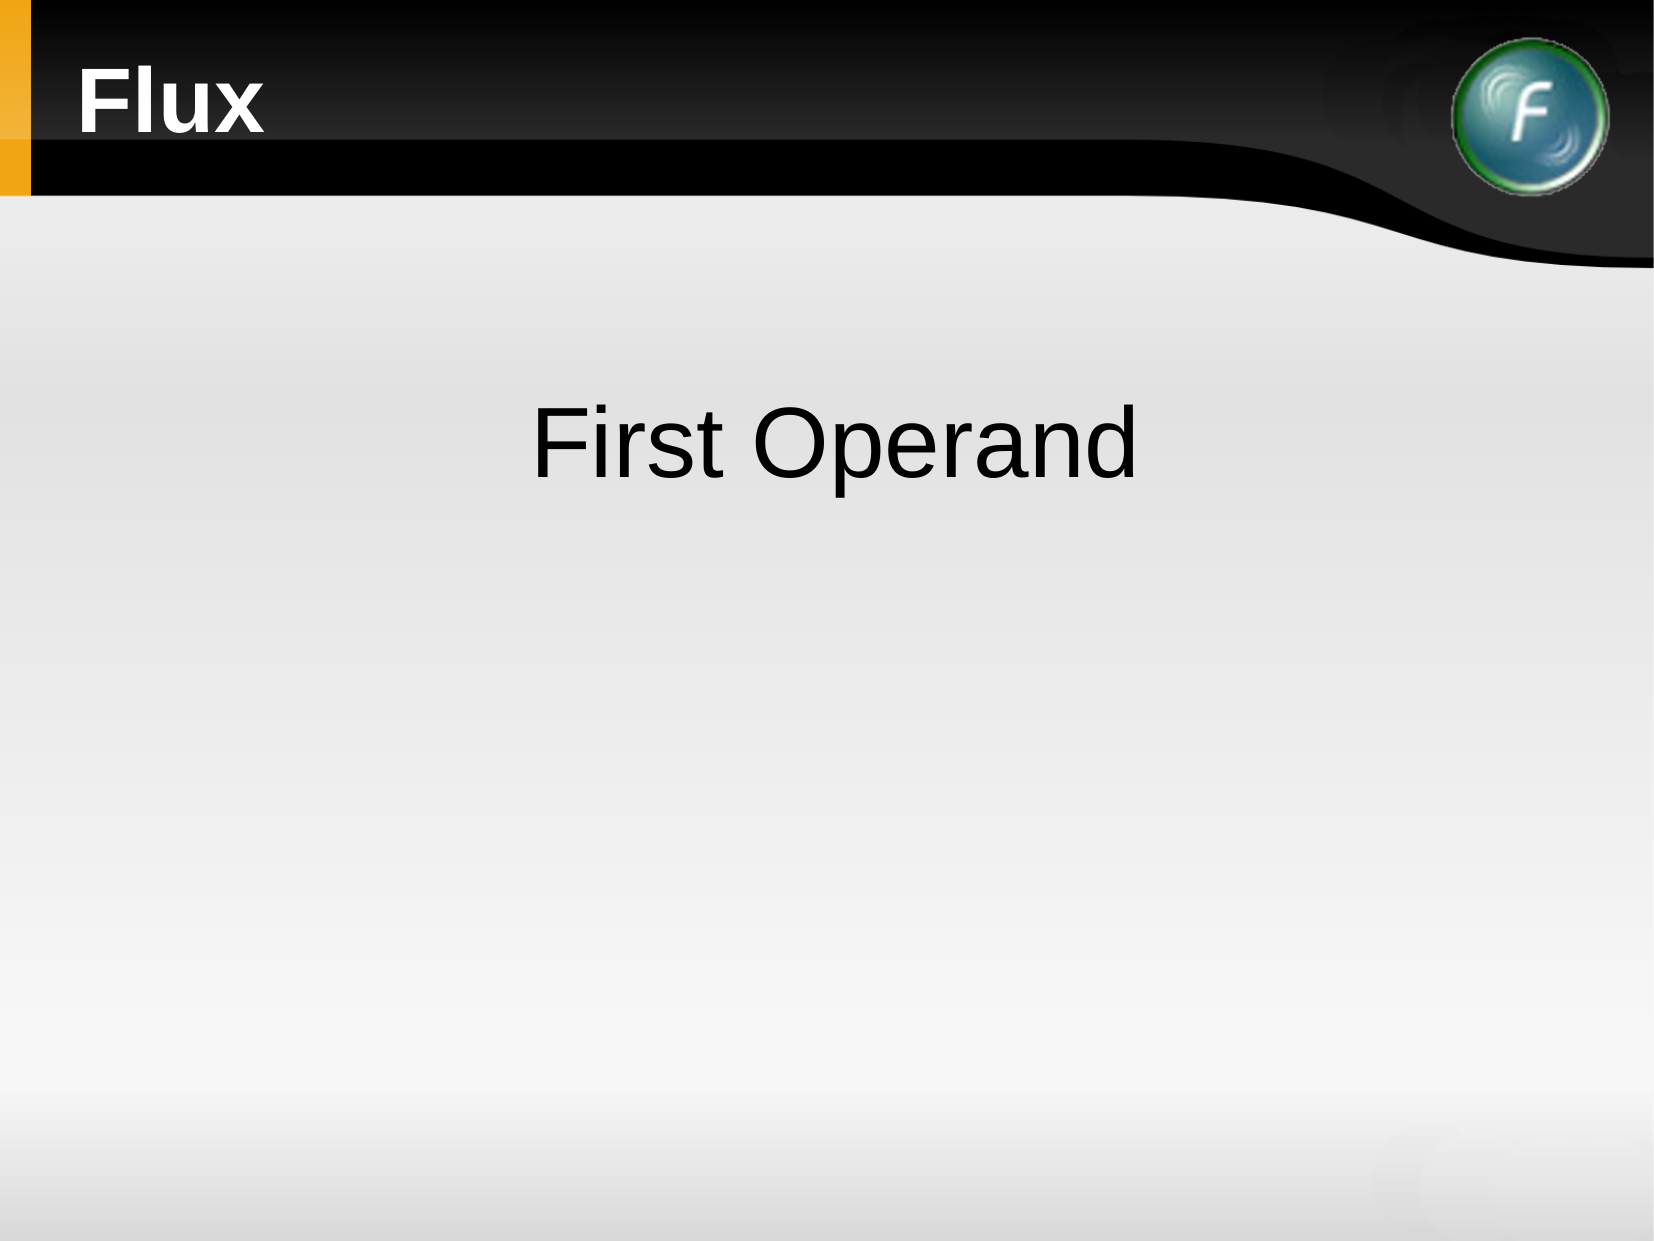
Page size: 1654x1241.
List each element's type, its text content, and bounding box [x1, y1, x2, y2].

list First Operand [82, 290, 1571, 1109]
title Flux [76, 0, 1565, 208]
picture [0, 0, 1654, 1241]
